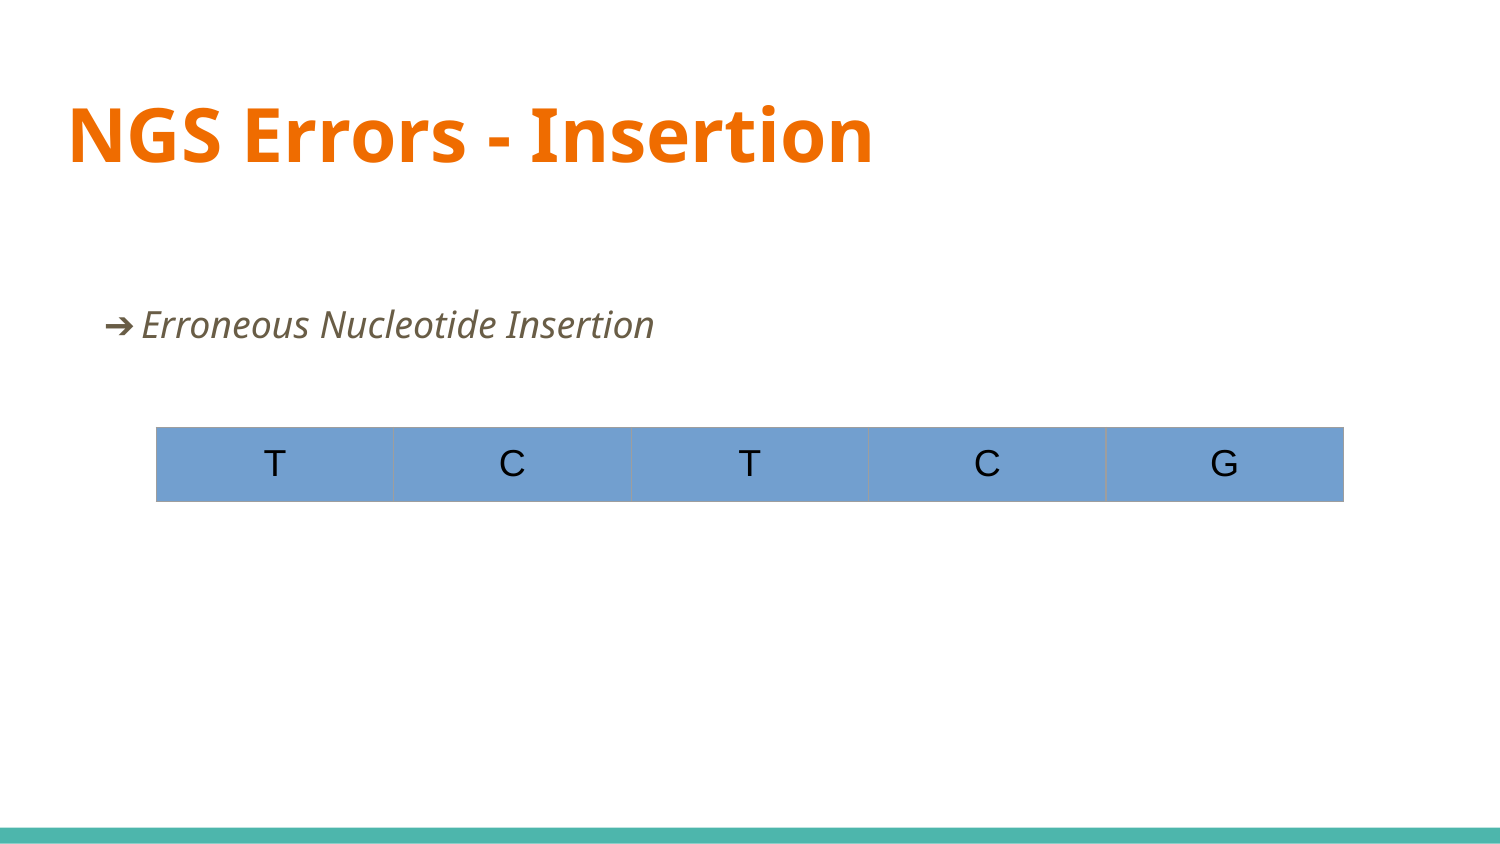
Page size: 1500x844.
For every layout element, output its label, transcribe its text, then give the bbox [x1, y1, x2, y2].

list Erroneous Nucleotide Insertion [51, 207, 1449, 750]
table_header G [1107, 428, 1343, 501]
title NGS Errors - Insertion [51, 72, 1449, 189]
table_header T [632, 428, 868, 501]
table_header C [869, 428, 1105, 501]
table_header T [157, 428, 393, 501]
table_header C [394, 428, 631, 501]
